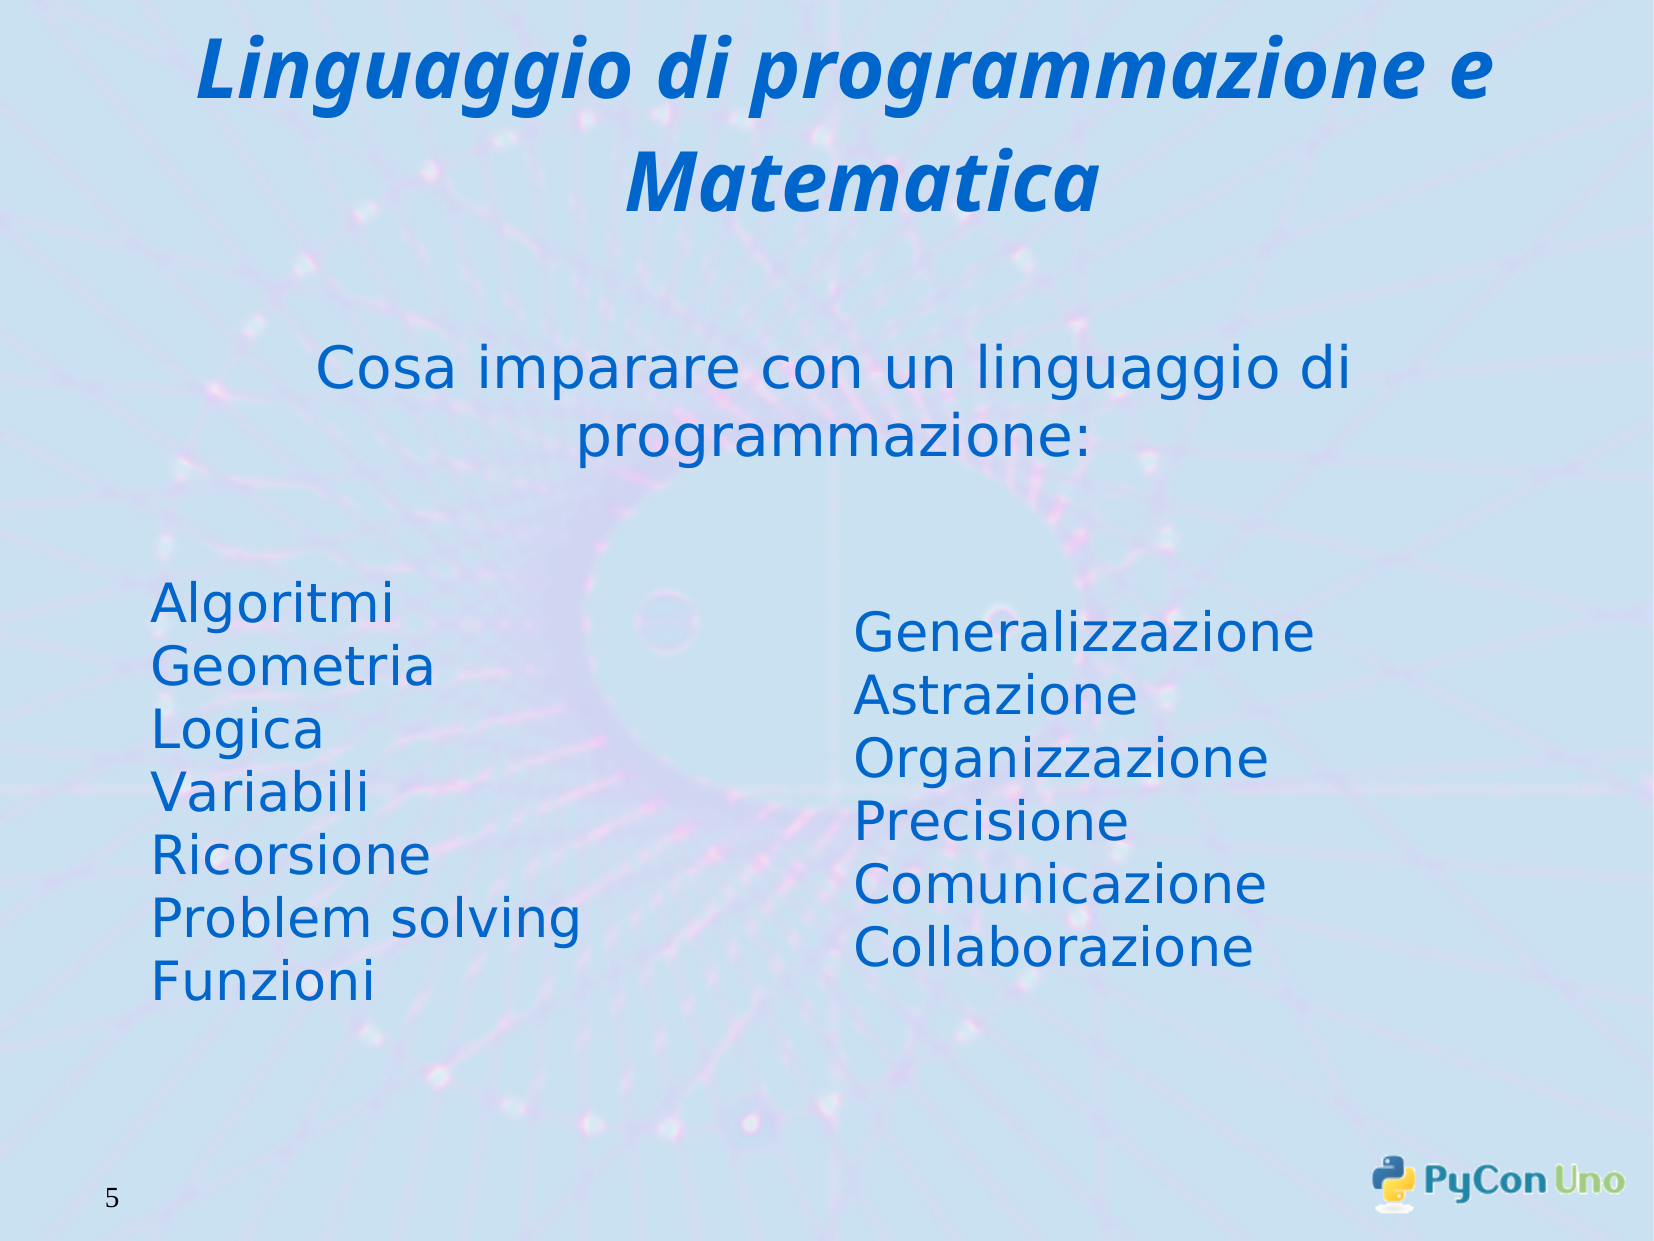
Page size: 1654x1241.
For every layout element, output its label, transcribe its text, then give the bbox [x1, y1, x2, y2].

subtitle Algoritmi Geometria Logica Variabili Ricorsione Problem solving Funzioni [150, 528, 827, 1096]
text_box Cosa imparare con un linguaggio di programmazione: [139, 277, 1530, 528]
picture [0, 0, 1654, 1241]
title Linguaggio di programmazione e Matematica [139, 19, 1552, 227]
text_box Generalizzazione Astrazione Organizzazione Precisione Comunicazione Collaborazione [853, 543, 1530, 1070]
